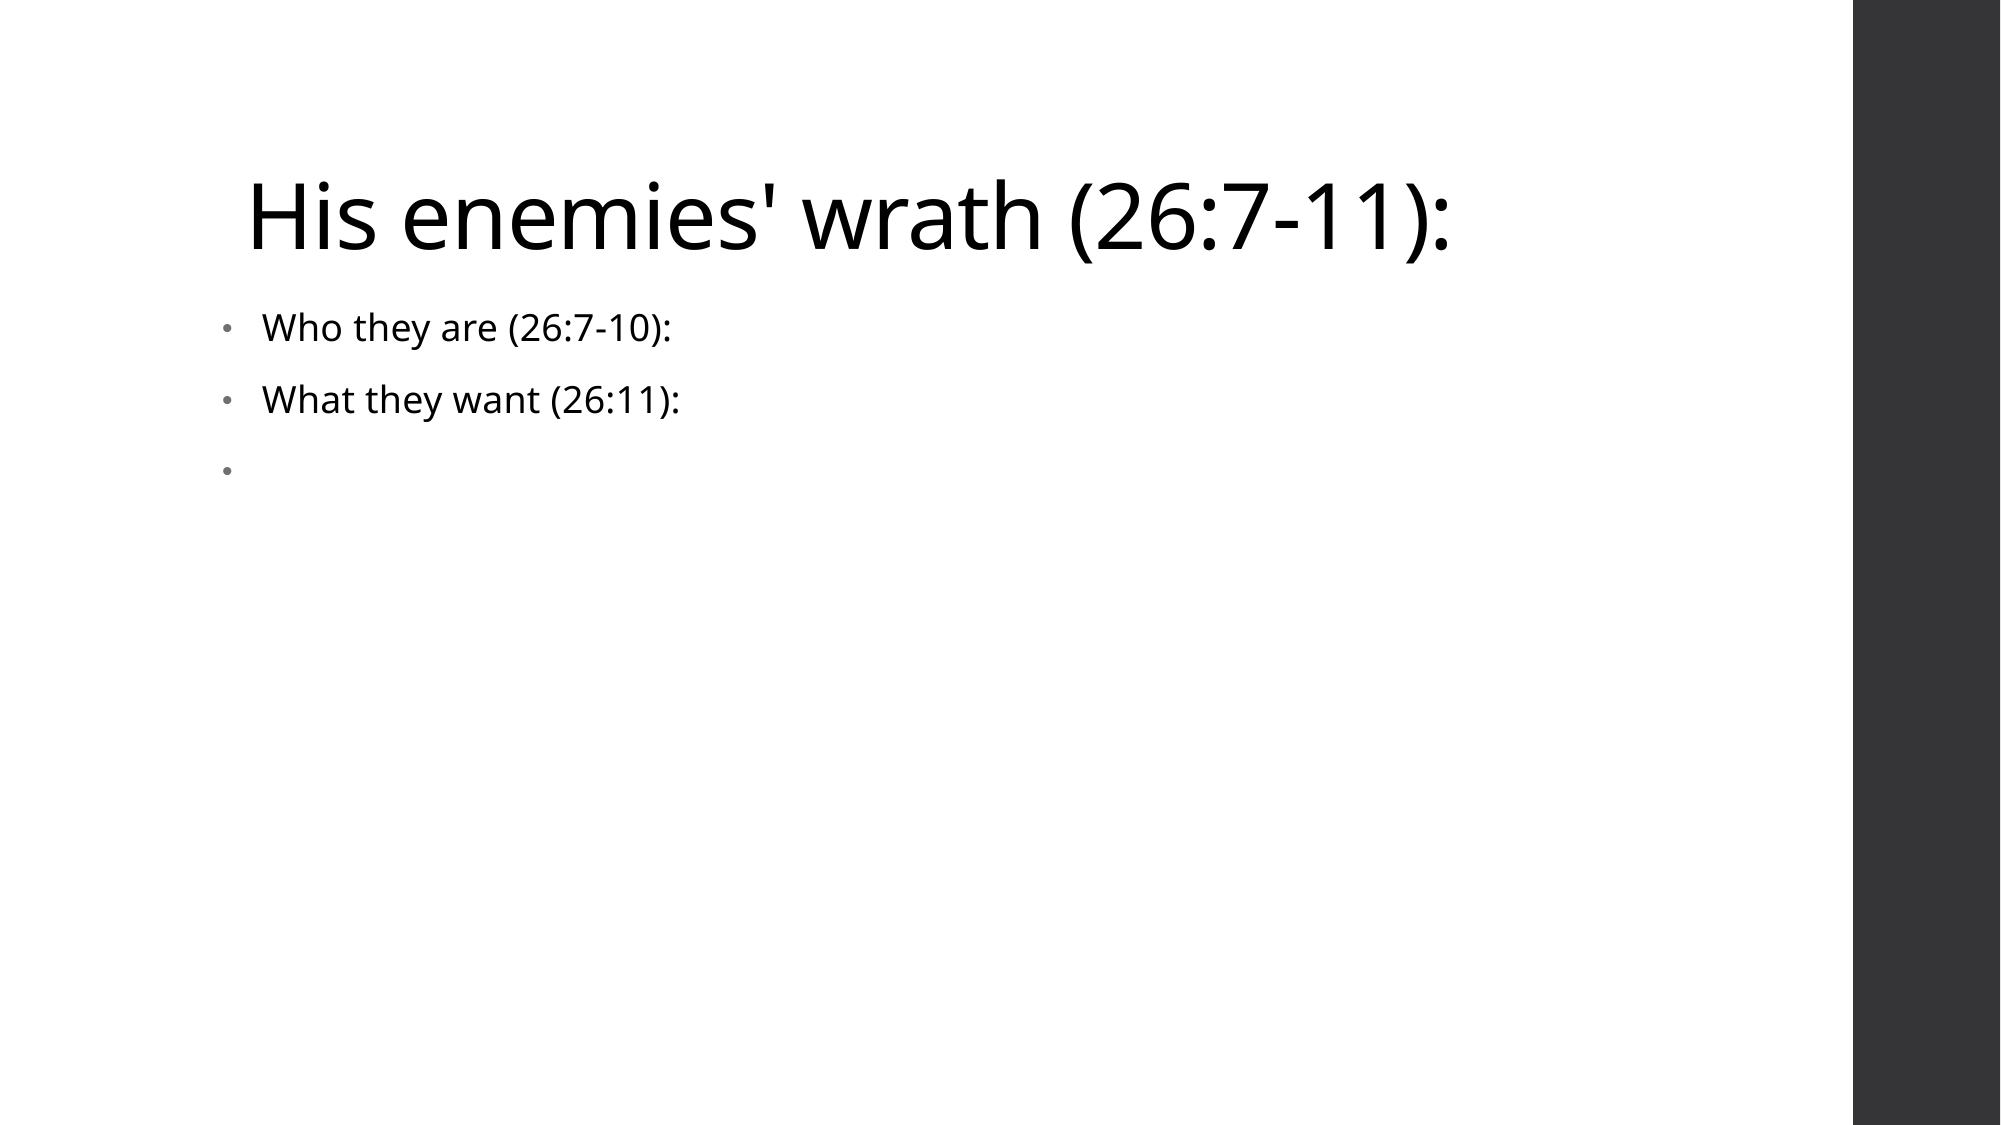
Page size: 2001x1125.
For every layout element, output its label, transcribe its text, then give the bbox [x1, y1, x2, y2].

title His enemies' wrath (26:7-11): [206, 60, 1797, 278]
list Who they are (26:7-10): What they want (26:11): [206, 299, 1617, 1014]
